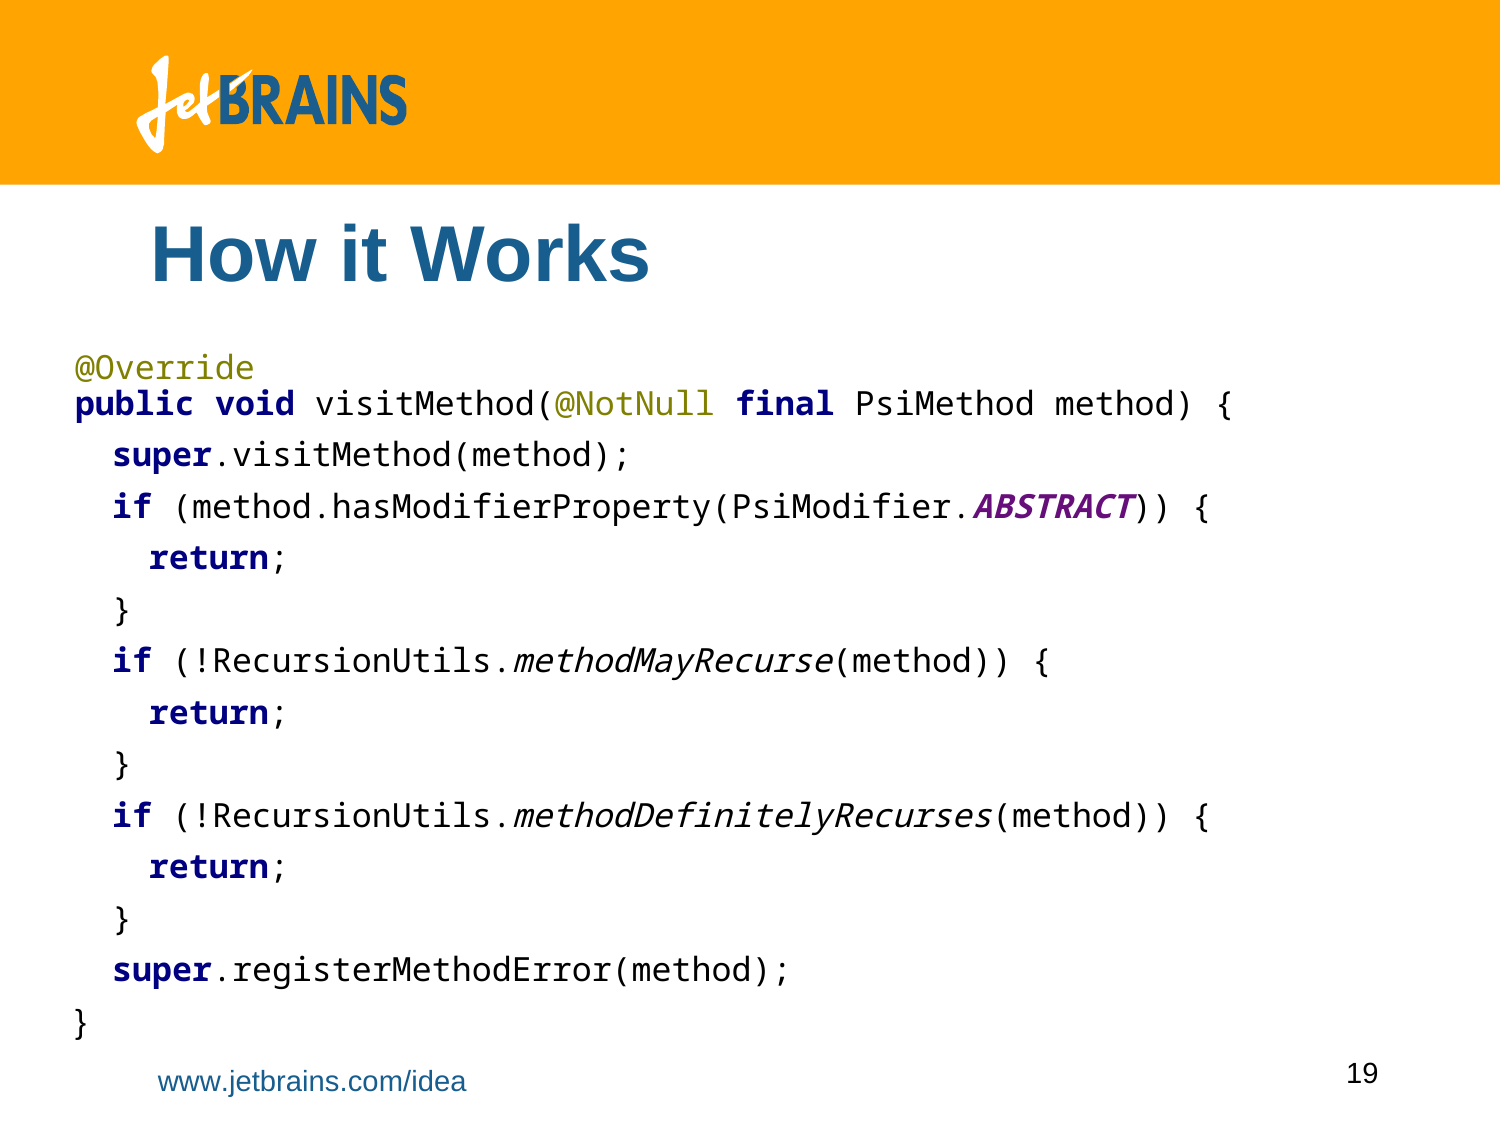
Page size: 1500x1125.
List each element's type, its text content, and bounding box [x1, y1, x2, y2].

title How it Works [135, 194, 1377, 305]
subtitle @Override public void visitMethod(@NotNull final PsiMethod method) { super.visitMethod(method); if (method.hasModifierProperty(PsiModifier.ABSTRACT)) { return; } if (!RecursionUtils.methodMayRecurse(method)) { return; } if (!RecursionUtils.methodDefinitelyRecurses(method)) { return; } super.registerMethodError(method); } [75, 324, 1426, 1067]
